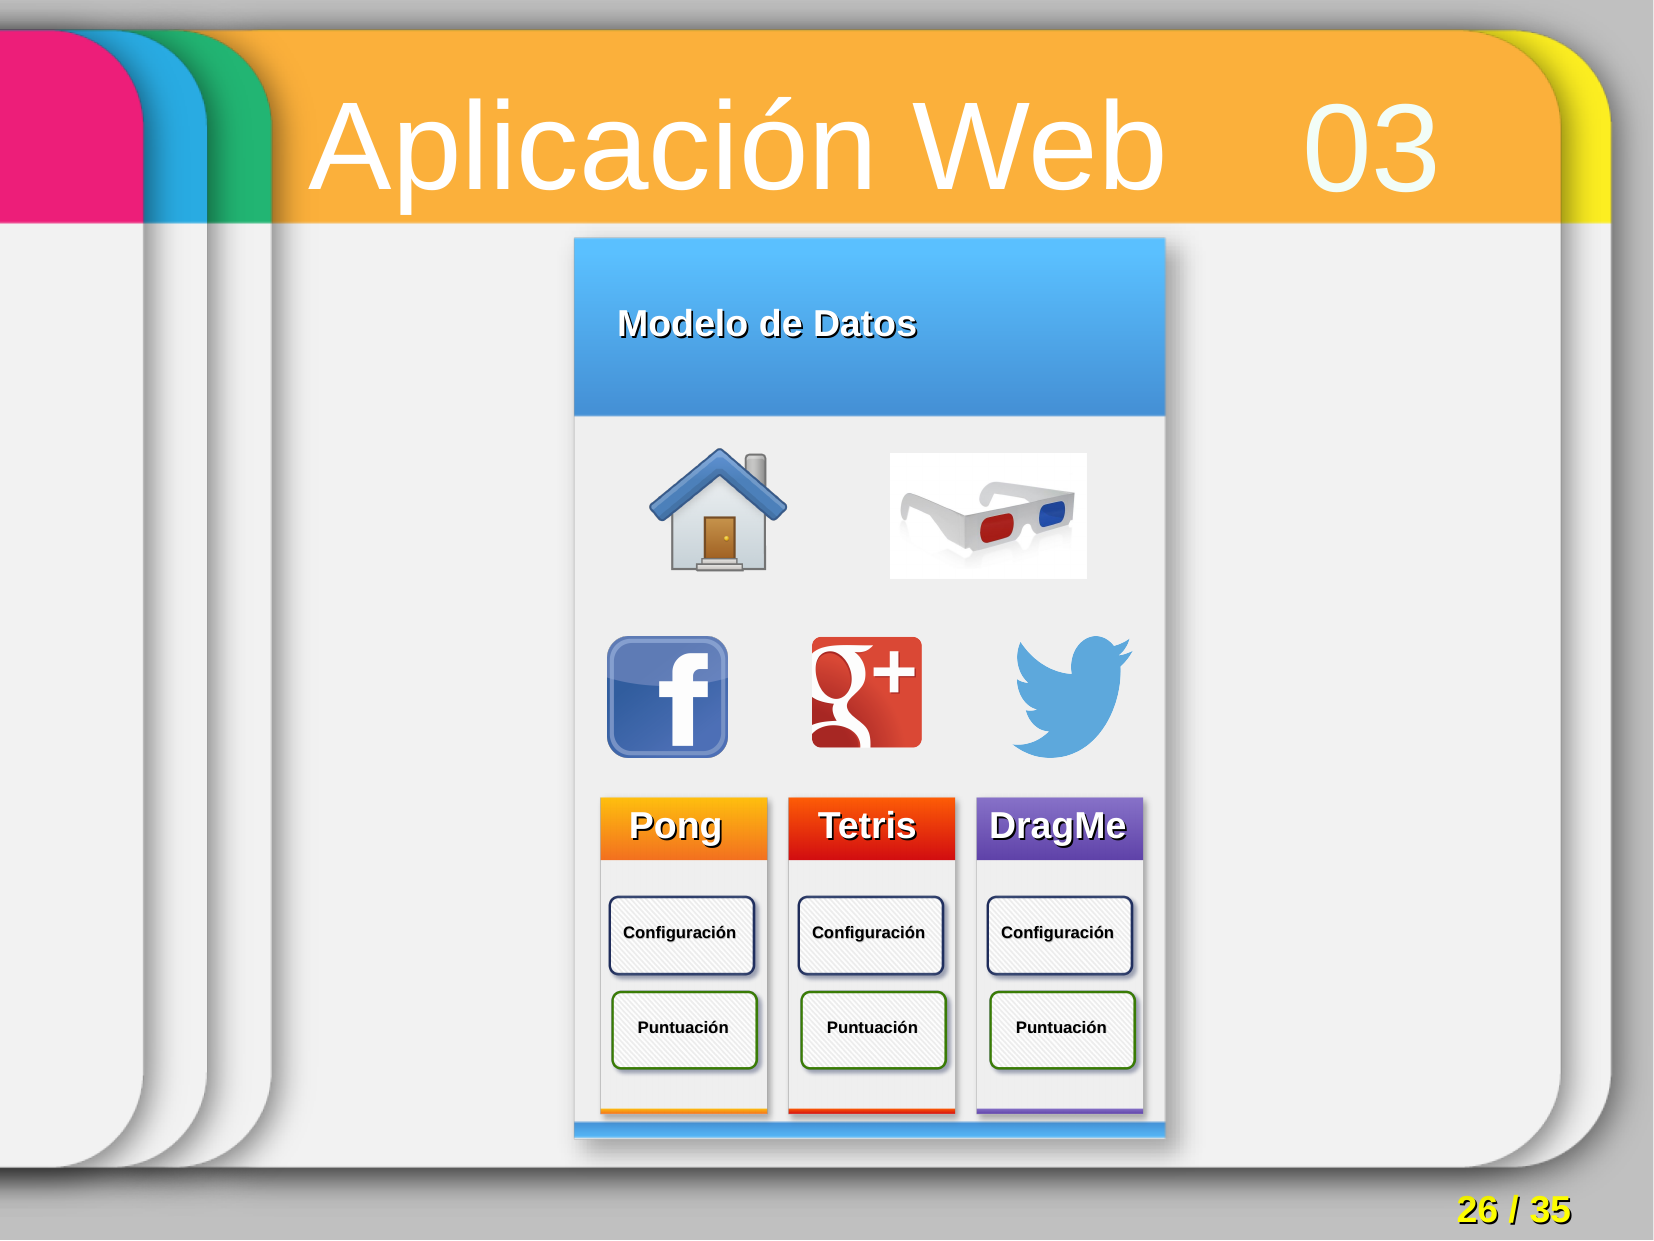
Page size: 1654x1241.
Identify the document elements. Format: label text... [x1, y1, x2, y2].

text_box 03 [1287, 58, 1463, 225]
text_box Pong [614, 797, 756, 856]
text_box Modelo de Datos [602, 295, 1016, 354]
text_box Puntuación [623, 1010, 753, 1045]
title Aplicación Web [177, 59, 1300, 235]
text_box Puntuación [812, 1010, 942, 1045]
text_box Configuración [986, 915, 1140, 951]
picture [0, 0, 1654, 1241]
text_box Puntuación [1000, 1010, 1131, 1045]
text_box Configuración [797, 915, 951, 951]
text_box DragMe [974, 797, 1146, 856]
text_box Configuración [608, 915, 762, 951]
text_box Tetris [803, 797, 945, 856]
